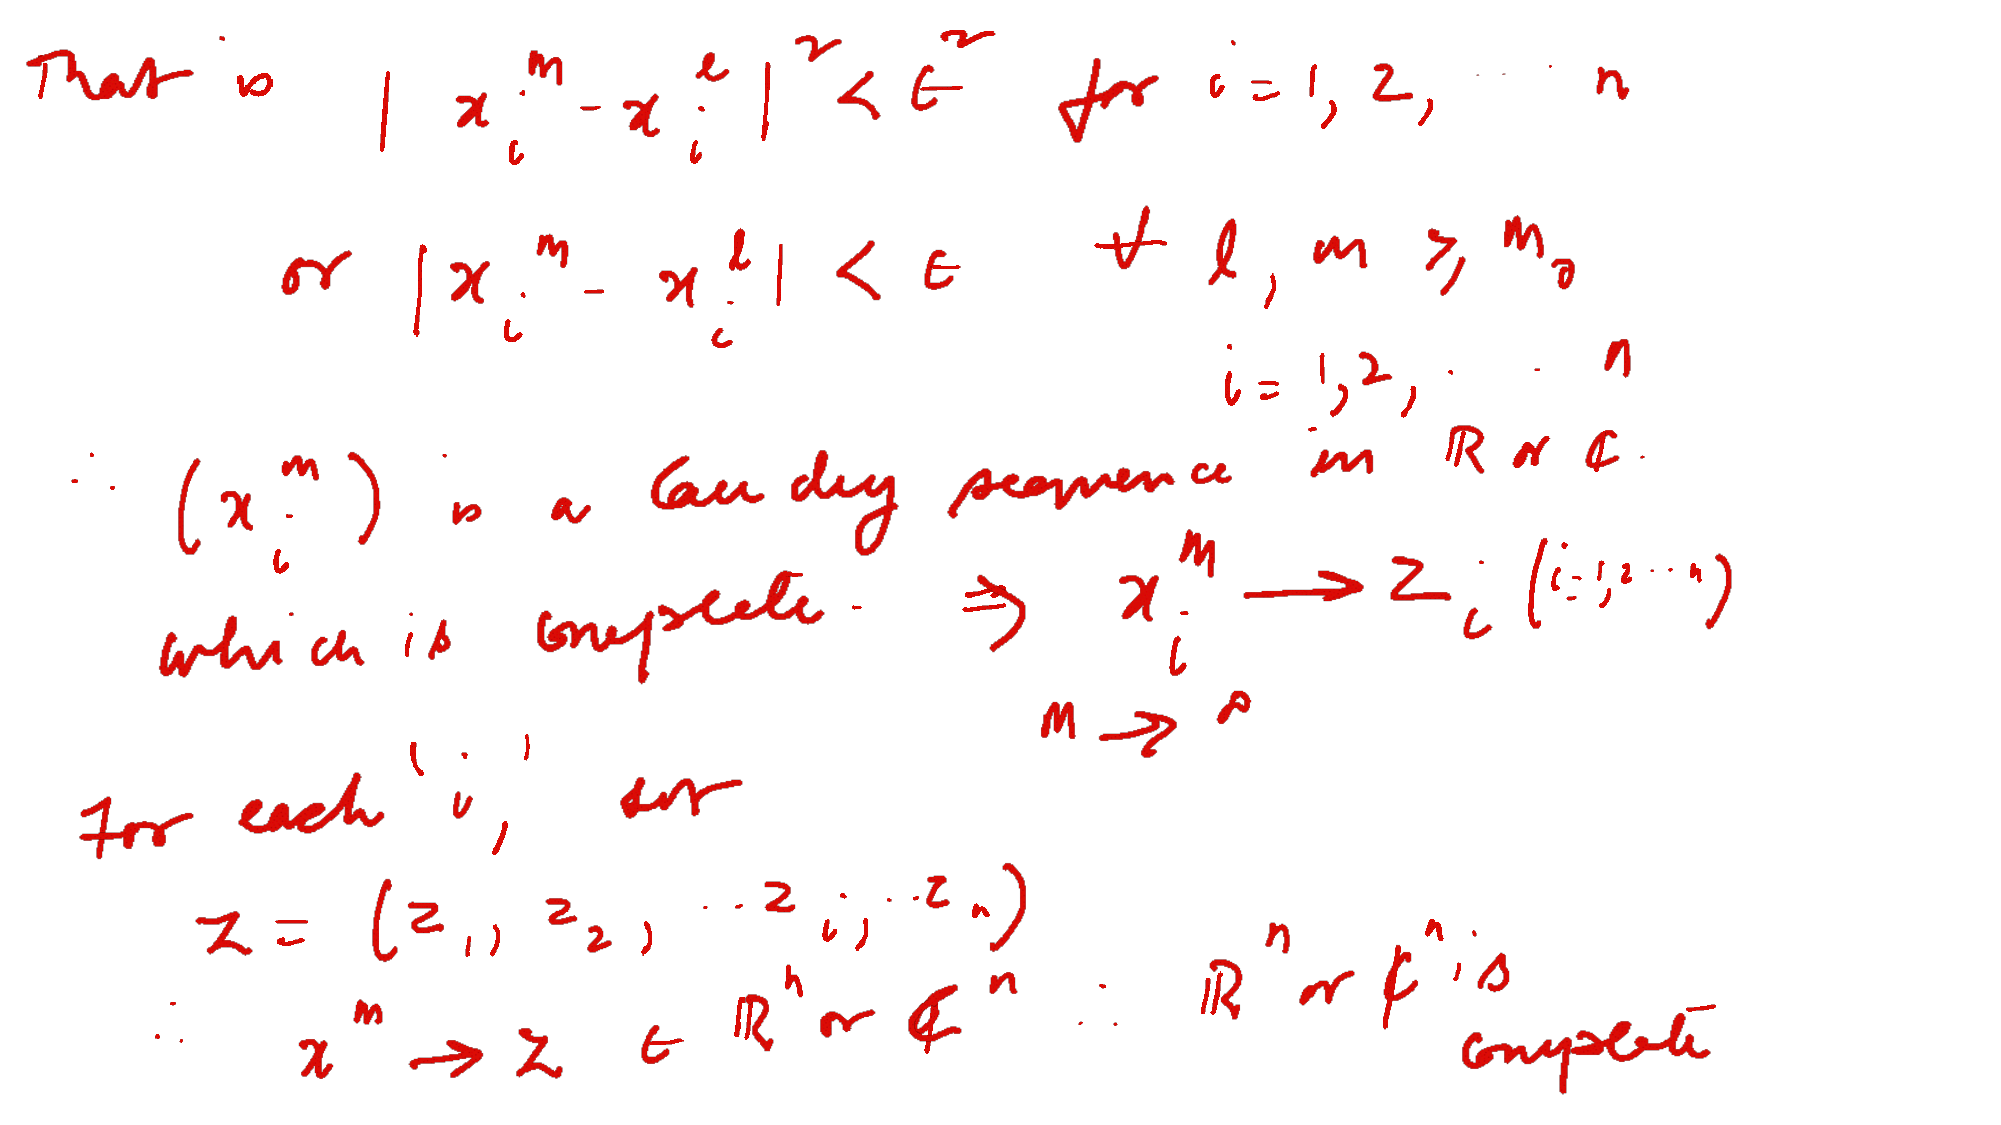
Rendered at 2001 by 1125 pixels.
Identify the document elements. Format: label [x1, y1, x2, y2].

picture [635, 1017, 691, 1071]
picture [340, 443, 387, 554]
picture [1529, 364, 1545, 375]
picture [373, 62, 396, 162]
picture [70, 788, 203, 868]
picture [705, 321, 740, 355]
picture [1244, 76, 1288, 106]
picture [1073, 1019, 1087, 1028]
picture [611, 769, 752, 826]
picture [756, 54, 775, 150]
picture [1498, 72, 1509, 76]
picture [1174, 606, 1193, 619]
picture [230, 66, 281, 103]
picture [635, 913, 658, 963]
picture [1635, 452, 1651, 462]
picture [1049, 49, 1167, 152]
picture [1382, 548, 1499, 646]
picture [574, 101, 608, 114]
picture [787, 29, 888, 128]
picture [485, 813, 514, 864]
picture [1589, 59, 1637, 108]
picture [692, 102, 710, 116]
picture [1257, 267, 1282, 318]
picture [448, 85, 496, 135]
picture [291, 1031, 340, 1086]
picture [1591, 553, 1638, 616]
picture [1496, 207, 1581, 296]
picture [1544, 60, 1556, 73]
picture [1203, 67, 1230, 104]
picture [275, 448, 327, 488]
picture [515, 287, 530, 302]
picture [1473, 73, 1483, 77]
picture [529, 227, 575, 276]
picture [1453, 999, 1724, 1103]
picture [1443, 364, 1458, 379]
picture [1302, 423, 1322, 436]
picture [213, 483, 261, 538]
picture [1033, 694, 1083, 747]
picture [66, 474, 83, 487]
picture [721, 296, 738, 308]
picture [171, 449, 209, 564]
picture [514, 43, 570, 100]
picture [267, 542, 295, 581]
picture [1304, 58, 1342, 137]
picture [939, 456, 1240, 586]
picture [303, 622, 373, 674]
picture [1233, 563, 1372, 609]
picture [519, 727, 534, 768]
picture [954, 566, 1034, 660]
picture [933, 23, 1003, 55]
picture [267, 915, 317, 927]
picture [404, 735, 429, 785]
picture [85, 448, 98, 461]
picture [905, 58, 972, 118]
picture [1646, 565, 1658, 576]
picture [1376, 912, 1449, 1037]
picture [688, 45, 737, 88]
picture [615, 87, 668, 145]
picture [1195, 951, 1249, 1028]
picture [1306, 228, 1376, 276]
picture [229, 764, 394, 841]
picture [187, 903, 260, 963]
picture [17, 43, 202, 108]
picture [1090, 703, 1186, 766]
picture [274, 243, 361, 302]
picture [982, 966, 1024, 1001]
picture [1093, 979, 1111, 992]
picture [643, 448, 774, 519]
picture [1470, 945, 1517, 999]
picture [1597, 331, 1637, 385]
picture [460, 929, 476, 965]
picture [728, 957, 810, 1060]
picture [1109, 1020, 1121, 1028]
picture [1506, 429, 1557, 475]
picture [280, 509, 297, 522]
picture [577, 285, 612, 298]
picture [447, 785, 479, 825]
picture [502, 134, 530, 173]
picture [1366, 56, 1439, 134]
picture [1222, 339, 1237, 354]
picture [1440, 418, 1492, 481]
picture [1417, 221, 1473, 303]
picture [508, 1021, 571, 1086]
picture [845, 601, 867, 614]
picture [407, 235, 432, 345]
picture [834, 888, 851, 903]
picture [484, 917, 505, 964]
picture [405, 608, 417, 620]
picture [1251, 377, 1287, 406]
picture [1556, 537, 1572, 555]
picture [1579, 423, 1627, 479]
picture [900, 976, 970, 1062]
picture [816, 912, 843, 949]
picture [539, 892, 619, 960]
picture [214, 31, 230, 45]
picture [722, 221, 758, 279]
picture [827, 232, 889, 309]
picture [1522, 529, 1587, 638]
picture [456, 747, 472, 764]
picture [543, 491, 599, 531]
picture [175, 1034, 188, 1047]
picture [442, 253, 528, 350]
picture [757, 874, 803, 920]
picture [1218, 364, 1247, 413]
picture [528, 441, 907, 693]
picture [1085, 197, 1177, 278]
picture [366, 870, 452, 970]
picture [651, 259, 706, 316]
picture [164, 997, 181, 1009]
picture [1201, 210, 1244, 294]
picture [1259, 914, 1296, 961]
picture [1226, 35, 1240, 50]
picture [105, 481, 120, 494]
picture [697, 901, 712, 913]
picture [1473, 556, 1488, 568]
picture [1663, 563, 1677, 576]
picture [907, 868, 956, 915]
picture [150, 1029, 165, 1043]
picture [965, 854, 1034, 960]
picture [422, 611, 457, 668]
picture [346, 993, 389, 1032]
picture [684, 134, 708, 171]
picture [1291, 963, 1363, 1012]
picture [401, 1032, 491, 1086]
picture [1111, 567, 1193, 684]
picture [728, 899, 748, 913]
picture [1315, 344, 1422, 425]
picture [151, 607, 298, 685]
picture [438, 449, 451, 461]
picture [848, 909, 875, 959]
picture [270, 932, 312, 951]
picture [1448, 955, 1466, 988]
picture [399, 626, 418, 665]
picture [1210, 683, 1258, 732]
picture [1467, 925, 1481, 941]
picture [917, 243, 968, 297]
picture [771, 234, 788, 314]
picture [1683, 546, 1739, 637]
picture [813, 1003, 884, 1045]
picture [882, 893, 896, 906]
picture [1302, 442, 1382, 485]
picture [445, 495, 488, 532]
